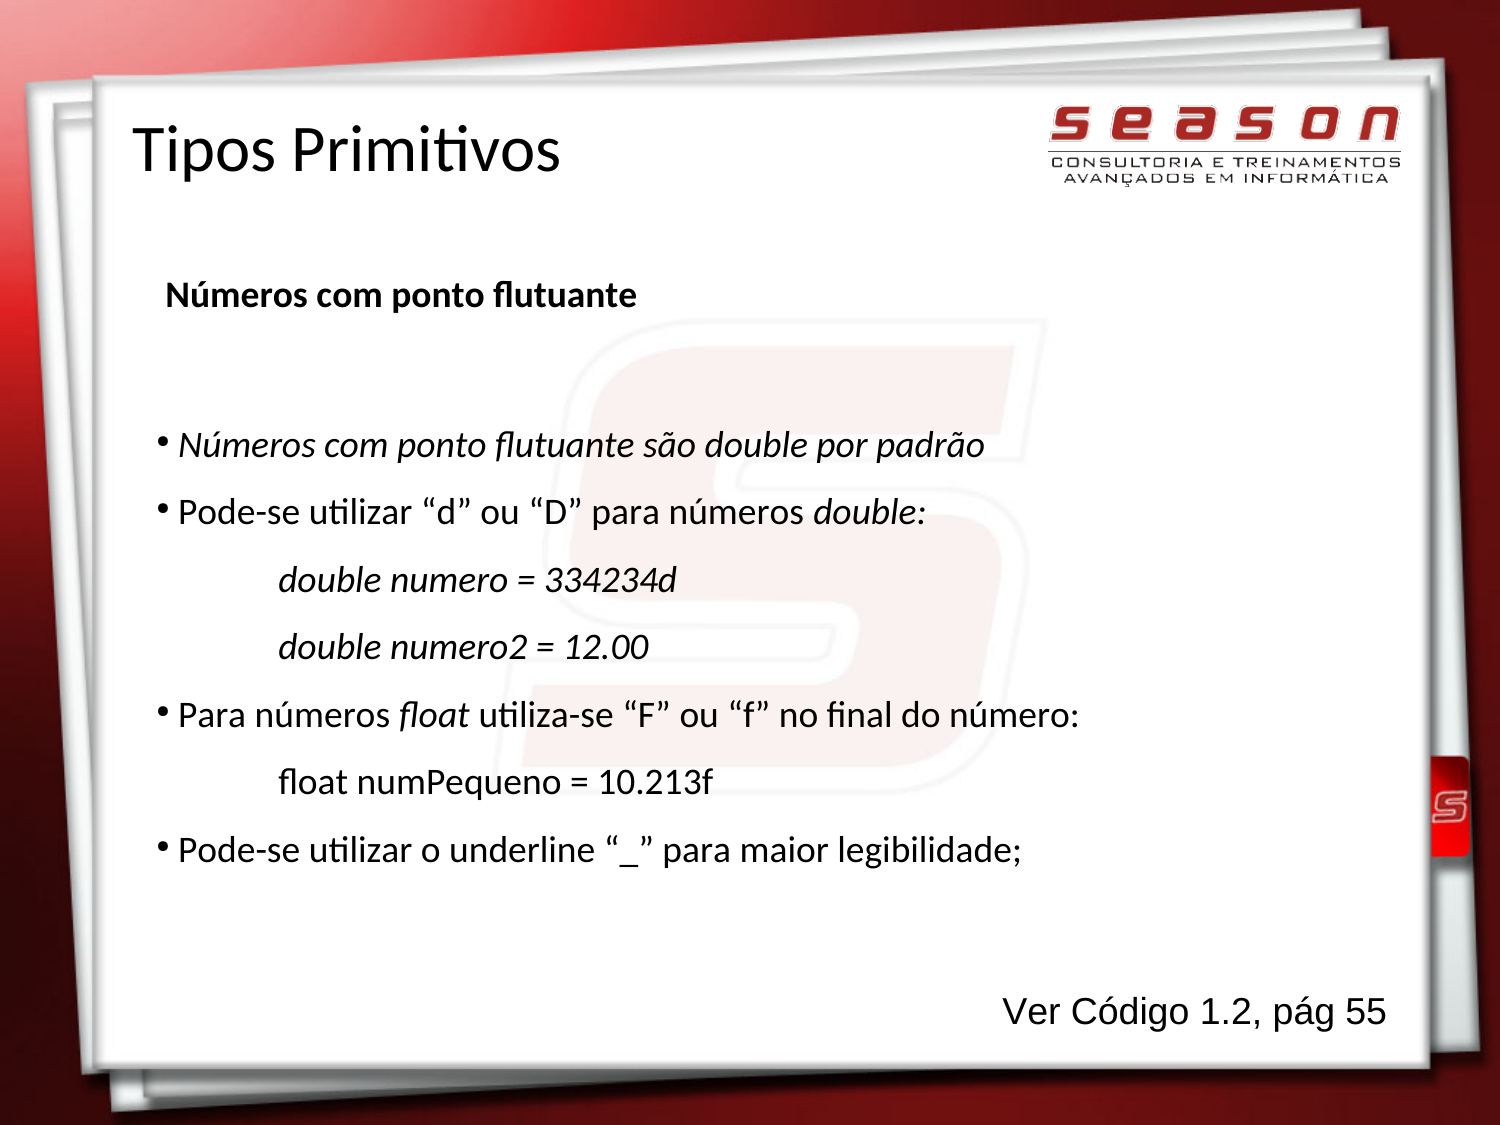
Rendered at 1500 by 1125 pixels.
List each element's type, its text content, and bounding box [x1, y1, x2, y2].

title Tipos Primitivos [118, 33, 1394, 257]
text_box Números com ponto flutuante [165, 246, 1359, 338]
text_box Ver Código 1.2, pág 55 [987, 979, 1402, 1040]
text_box Números com ponto flutuante são double por padrão Pode-se utilizar “d” ou “D” para números double: double numero = 334234d double numero2 = 12.00 Para números float utiliza-se “F” ou “f” no final do número: float numPequeno = 10.213f Pode-se utilizar o underline “_” para maior legibilidade; [141, 389, 1359, 878]
picture [0, 0, 1500, 1125]
